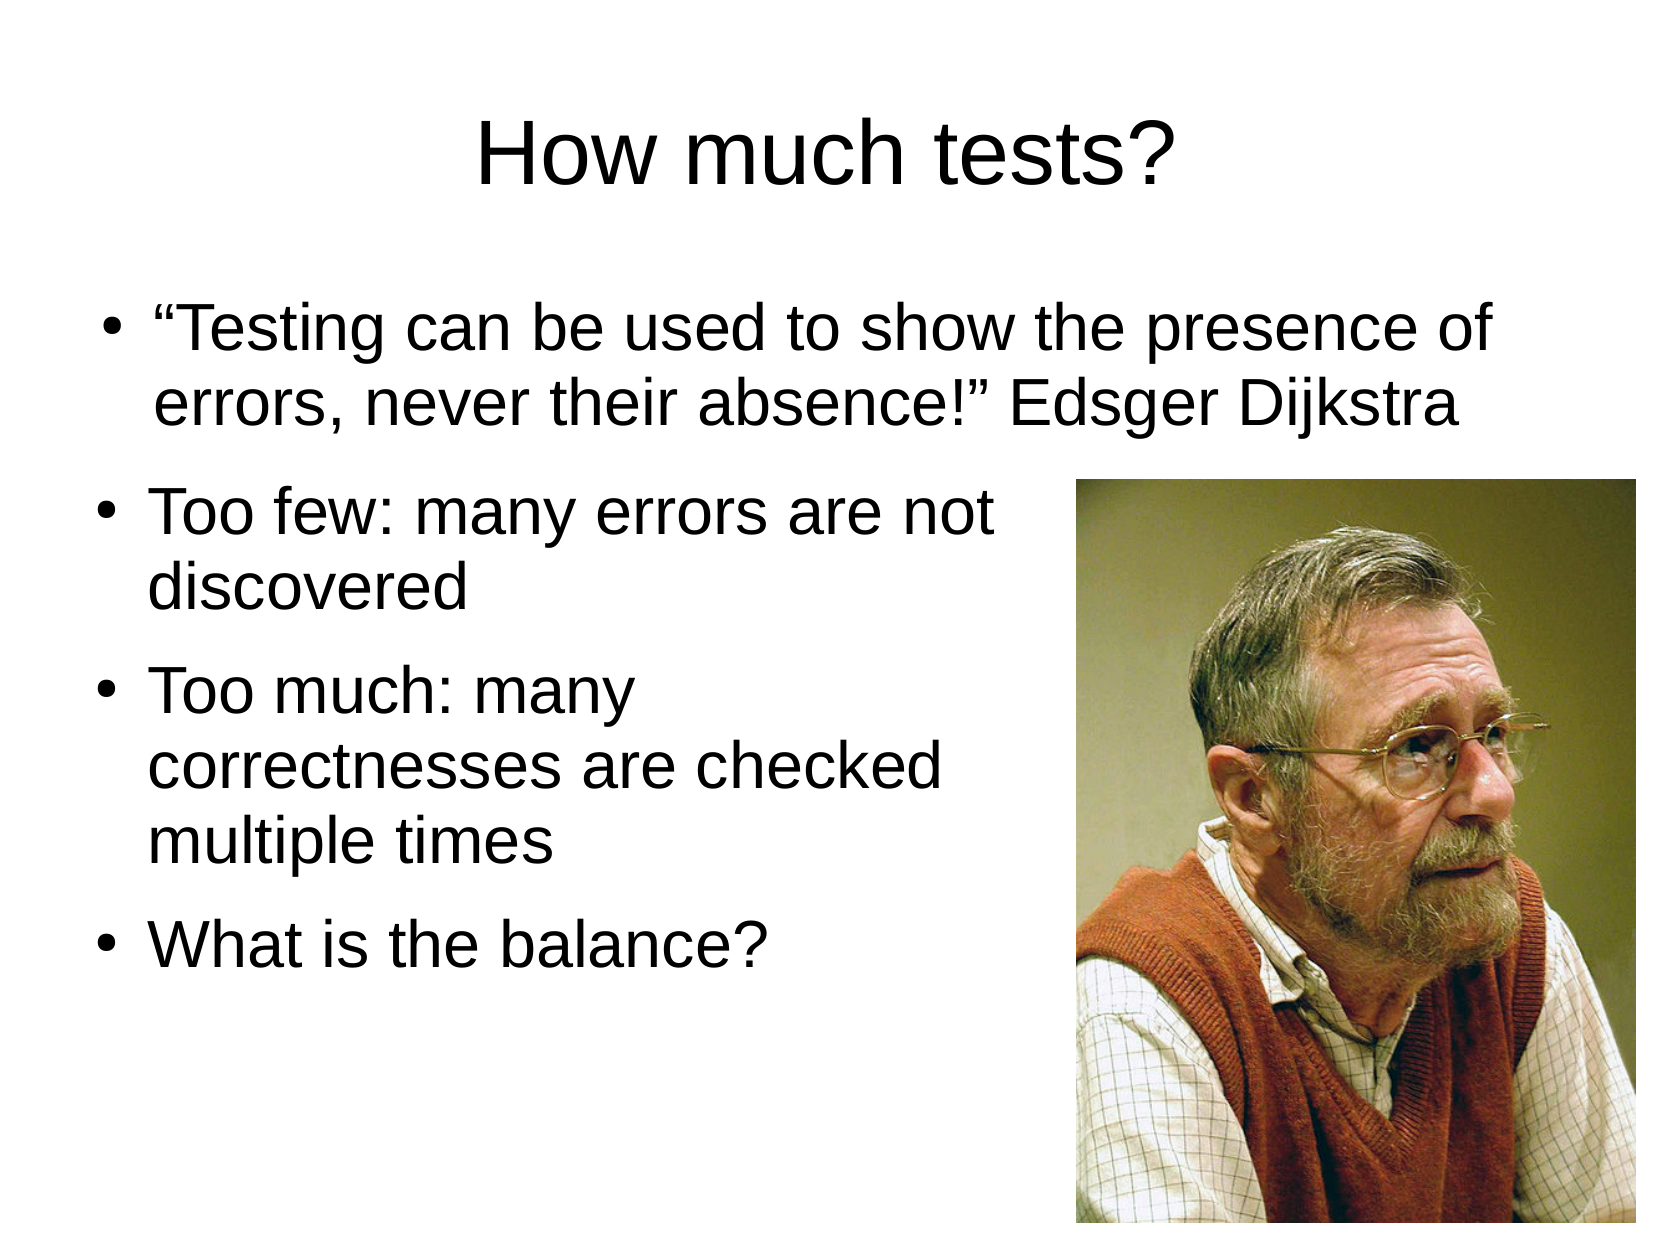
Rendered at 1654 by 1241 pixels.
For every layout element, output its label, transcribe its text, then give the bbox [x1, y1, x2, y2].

title How much tests? [82, 49, 1571, 257]
list “Testing can be used to show the presence of errors, never their absence!” Edsger Dijkstra [82, 290, 1571, 634]
picture [1076, 479, 1636, 1223]
list Too few: many errors are not discovered Too much: many correctnesses are checked multiple times What is the balance? [76, 474, 1015, 1195]
